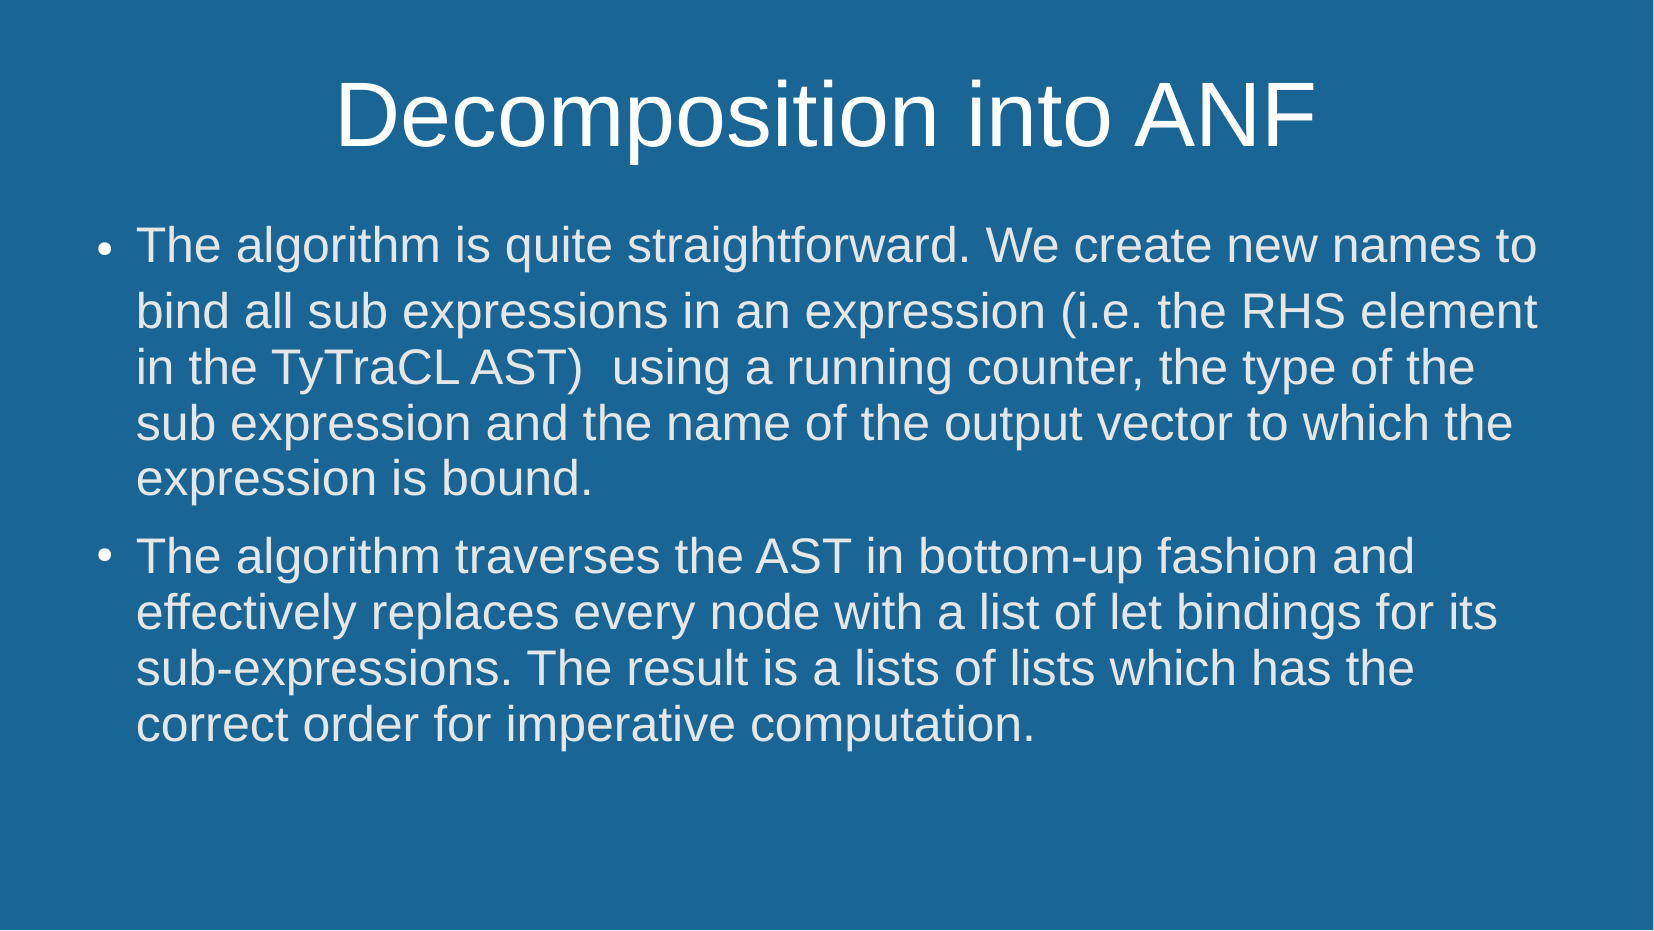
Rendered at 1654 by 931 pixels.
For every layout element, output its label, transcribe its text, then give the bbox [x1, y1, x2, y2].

title Decomposition into ANF [82, 37, 1571, 193]
list ﻿The algorithm is quite straightforward. We create new names to bind all sub expressions in an expression (i.e. the RHS element in the TyTraCL AST) using a running counter, the type of the sub expression and the name of the output vector to which the expression is bound. The algorithm traverses the AST in bottom-up fashion and effectively replaces every node with a list of let bindings for its sub-expressions. The result is a lists of lists which has the correct order for imperative computation. [82, 217, 1571, 758]
